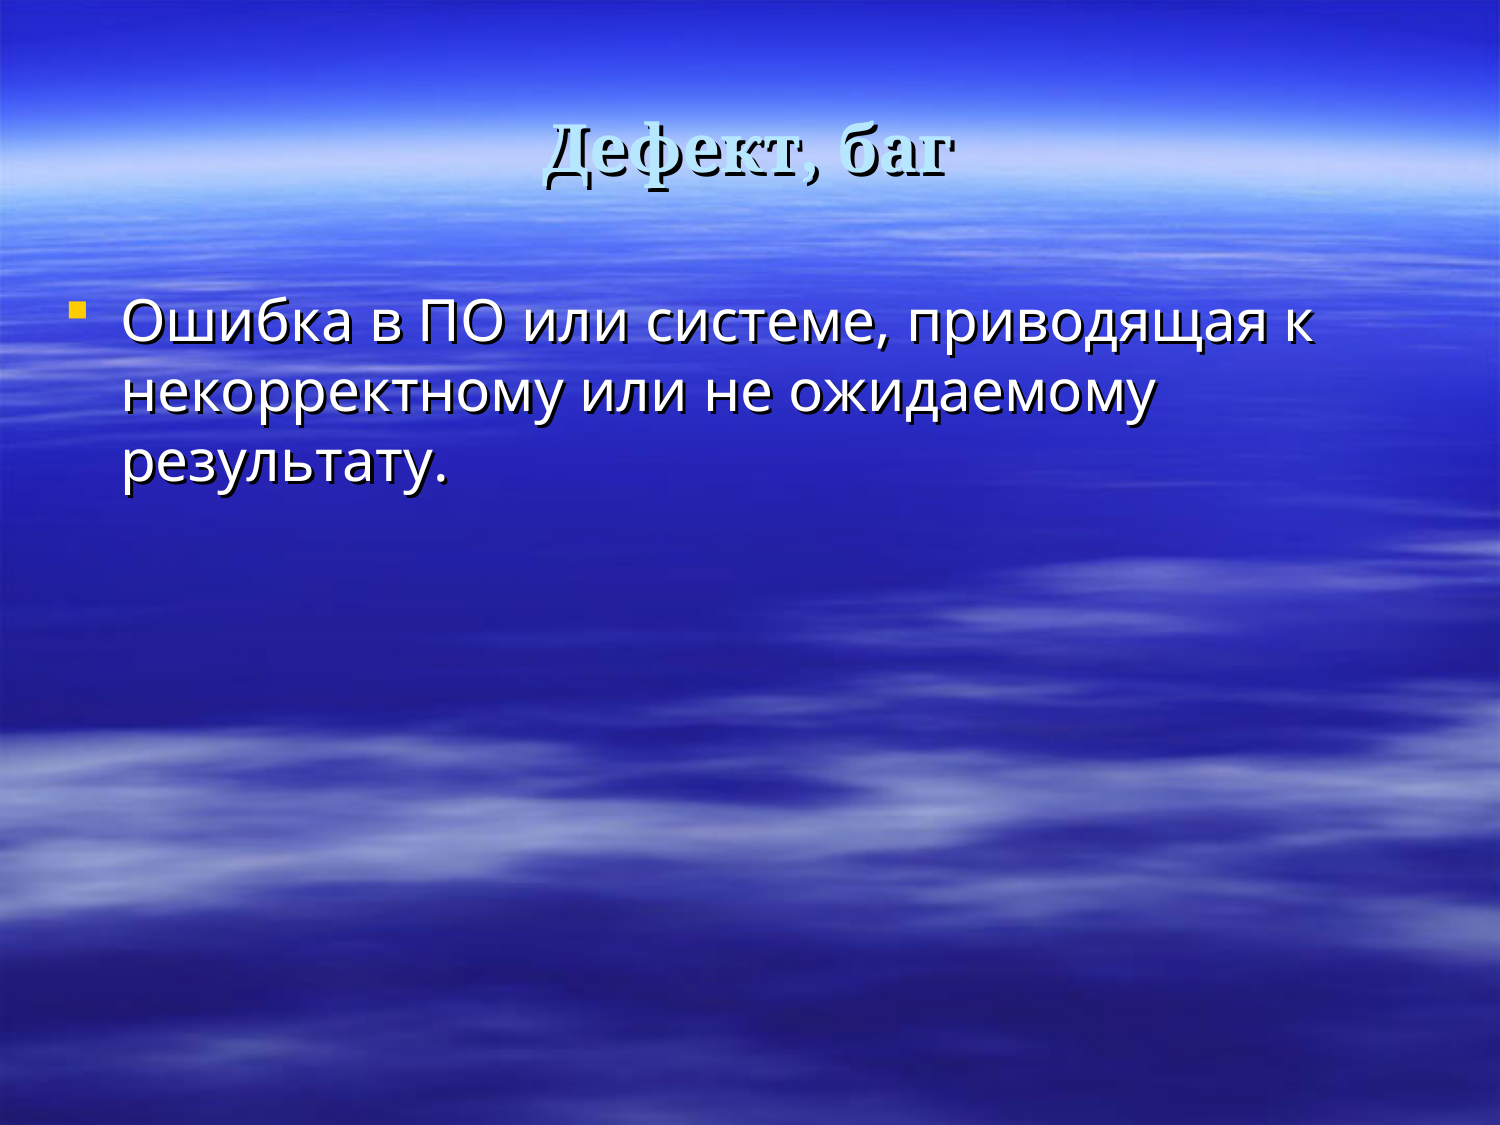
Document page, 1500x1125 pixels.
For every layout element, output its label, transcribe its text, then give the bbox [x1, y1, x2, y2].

list Ошибка в ПО или системе, приводящая к некорректному или не ожидаемому результату. [49, 274, 1451, 1001]
title Дефект, баг [49, 37, 1446, 255]
picture [0, 0, 1500, 1125]
